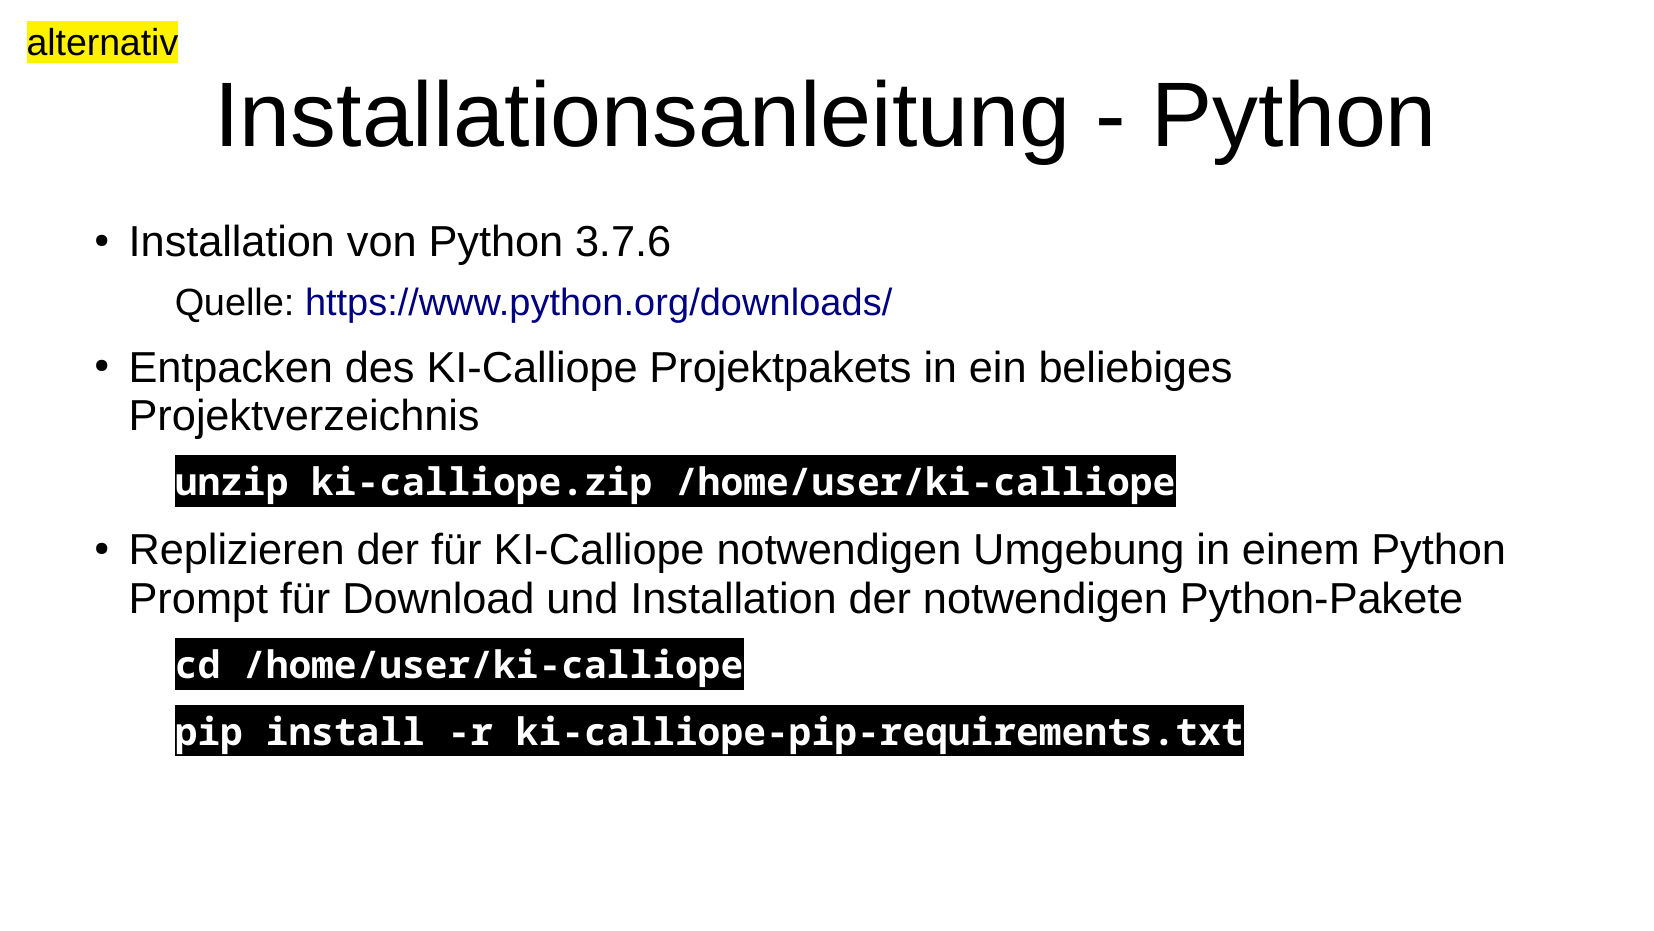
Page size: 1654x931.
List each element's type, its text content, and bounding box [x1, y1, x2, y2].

title Installationsanleitung - Python [82, 37, 1571, 193]
list Installation von Python 3.7.6 Quelle: https://www.python.org/downloads/ Entpacken des KI-Calliope Projektpakets in ein beliebiges Projektverzeichnis unzip ki-calliope.zip /home/user/ki-calliope Replizieren der für KI-Calliope notwendigen Umgebung in einem Python Prompt für Download und Installation der notwendigen Python-Pakete cd /home/user/ki-calliope pip install -r ki-calliope-pip-requirements.txt [82, 217, 1571, 758]
text_box alternativ [11, 14, 194, 71]
